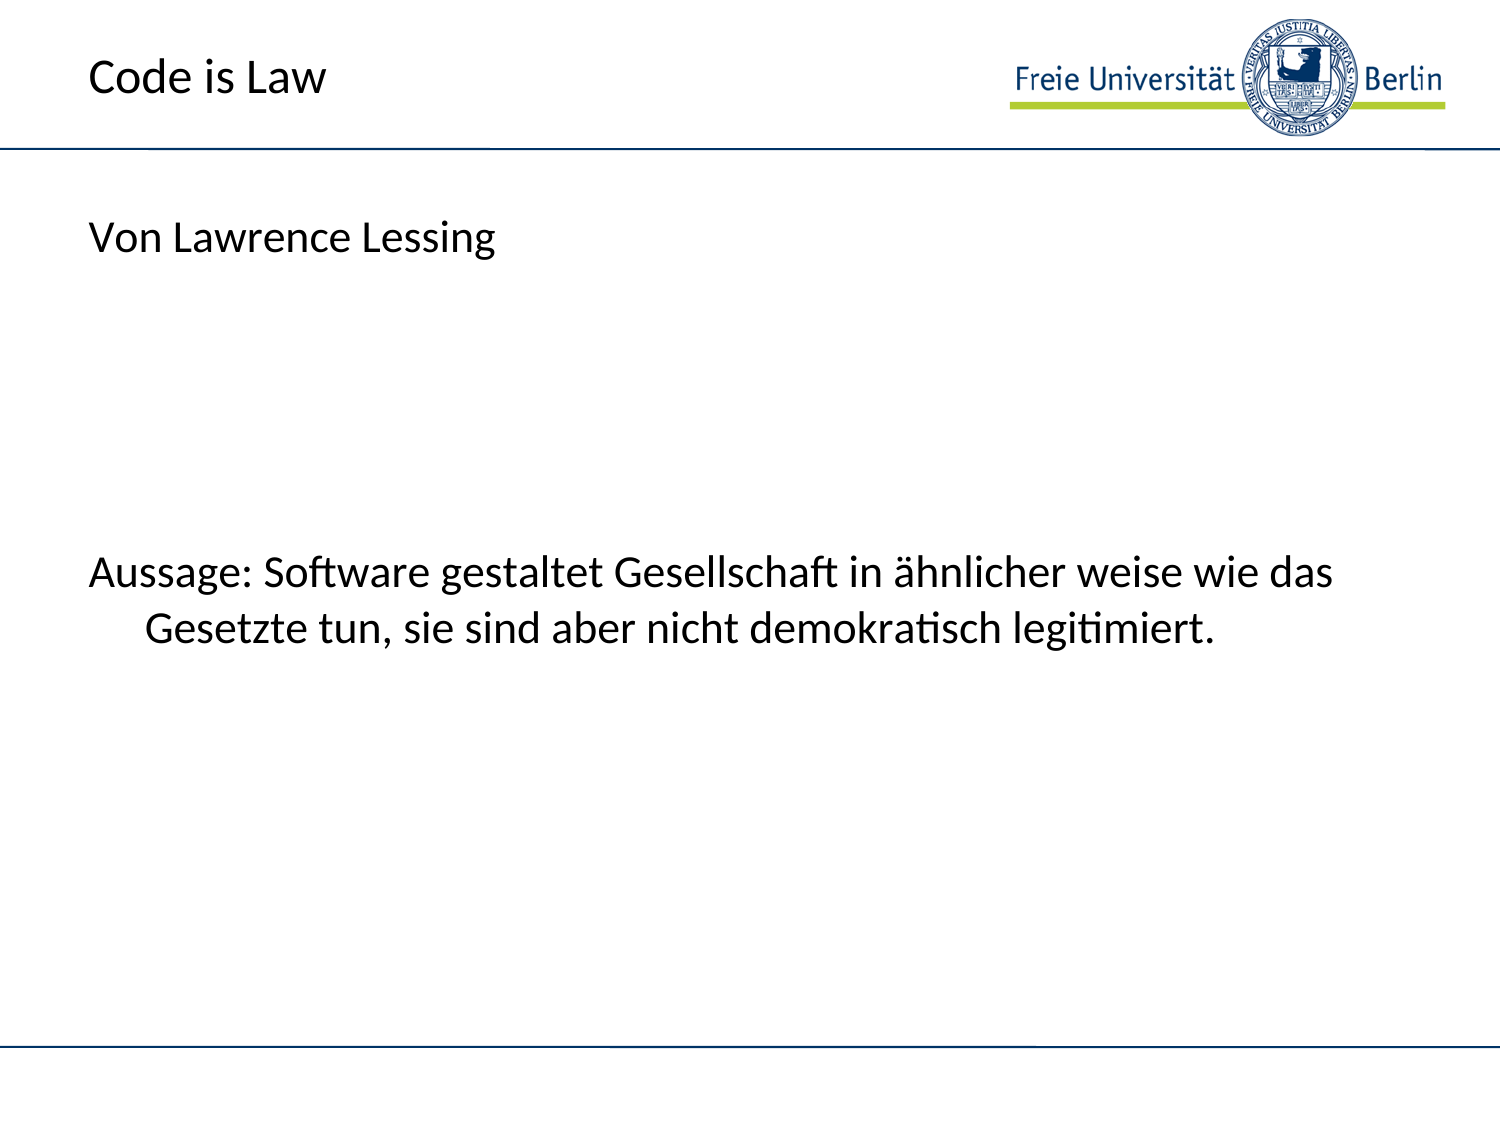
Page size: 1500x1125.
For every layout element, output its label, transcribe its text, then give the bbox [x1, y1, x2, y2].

picture [1009, 19, 1446, 137]
title Code is Law [88, 12, 974, 135]
list Von Lawrence Lessing Aussage: Software gestaltet Gesellschaft in ähnlicher weise wie das Gesetzte tun, sie sind aber nicht demokratisch legitimiert. [88, 206, 1417, 1033]
